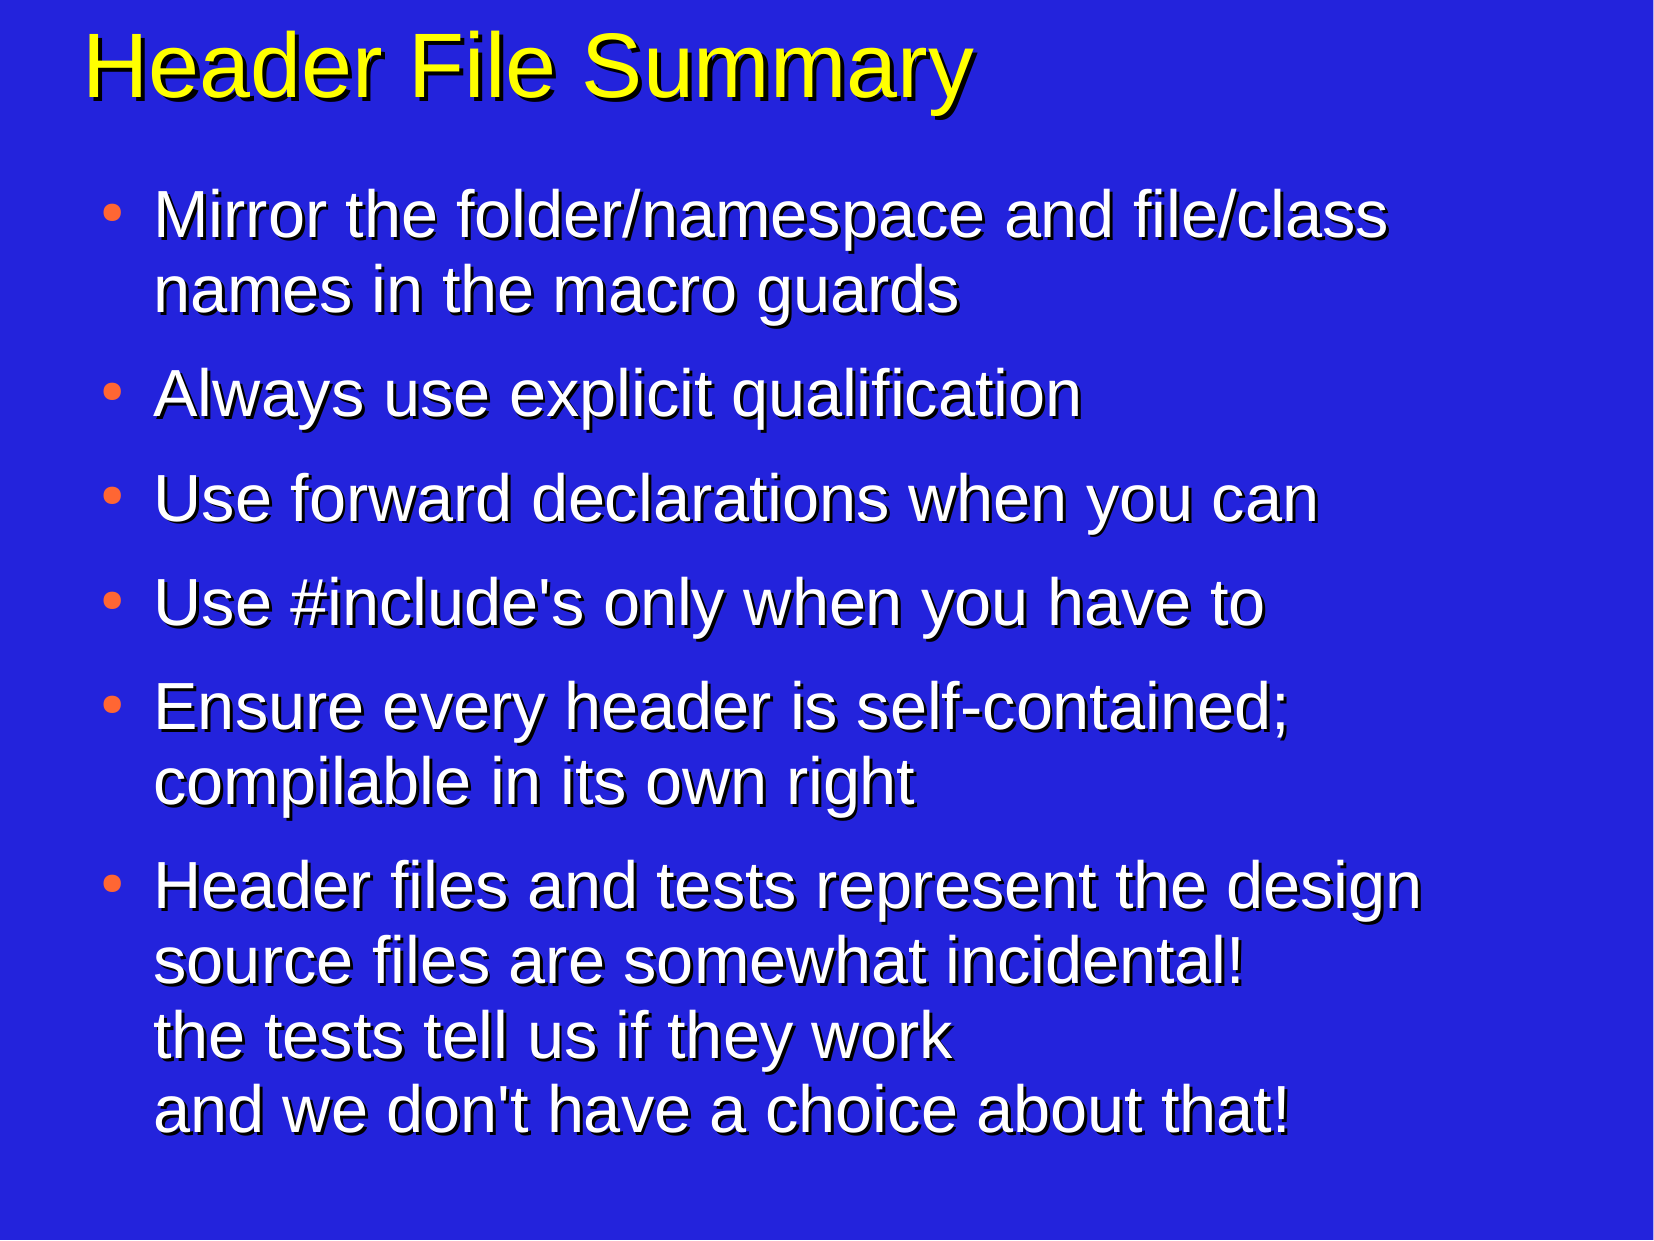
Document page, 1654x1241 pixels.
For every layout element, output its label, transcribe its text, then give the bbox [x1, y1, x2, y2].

title Header File Summary [82, 2, 1571, 130]
list Mirror the folder/namespace and file/class names in the macro guards Always use explicit qualification Use forward declarations when you can Use #include's only when you have to Ensure every header is self-contained; compilable in its own right Header files and tests represent the design source files are somewhat incidental! the tests tell us if they work and we don't have a choice about that! [82, 177, 1571, 1182]
